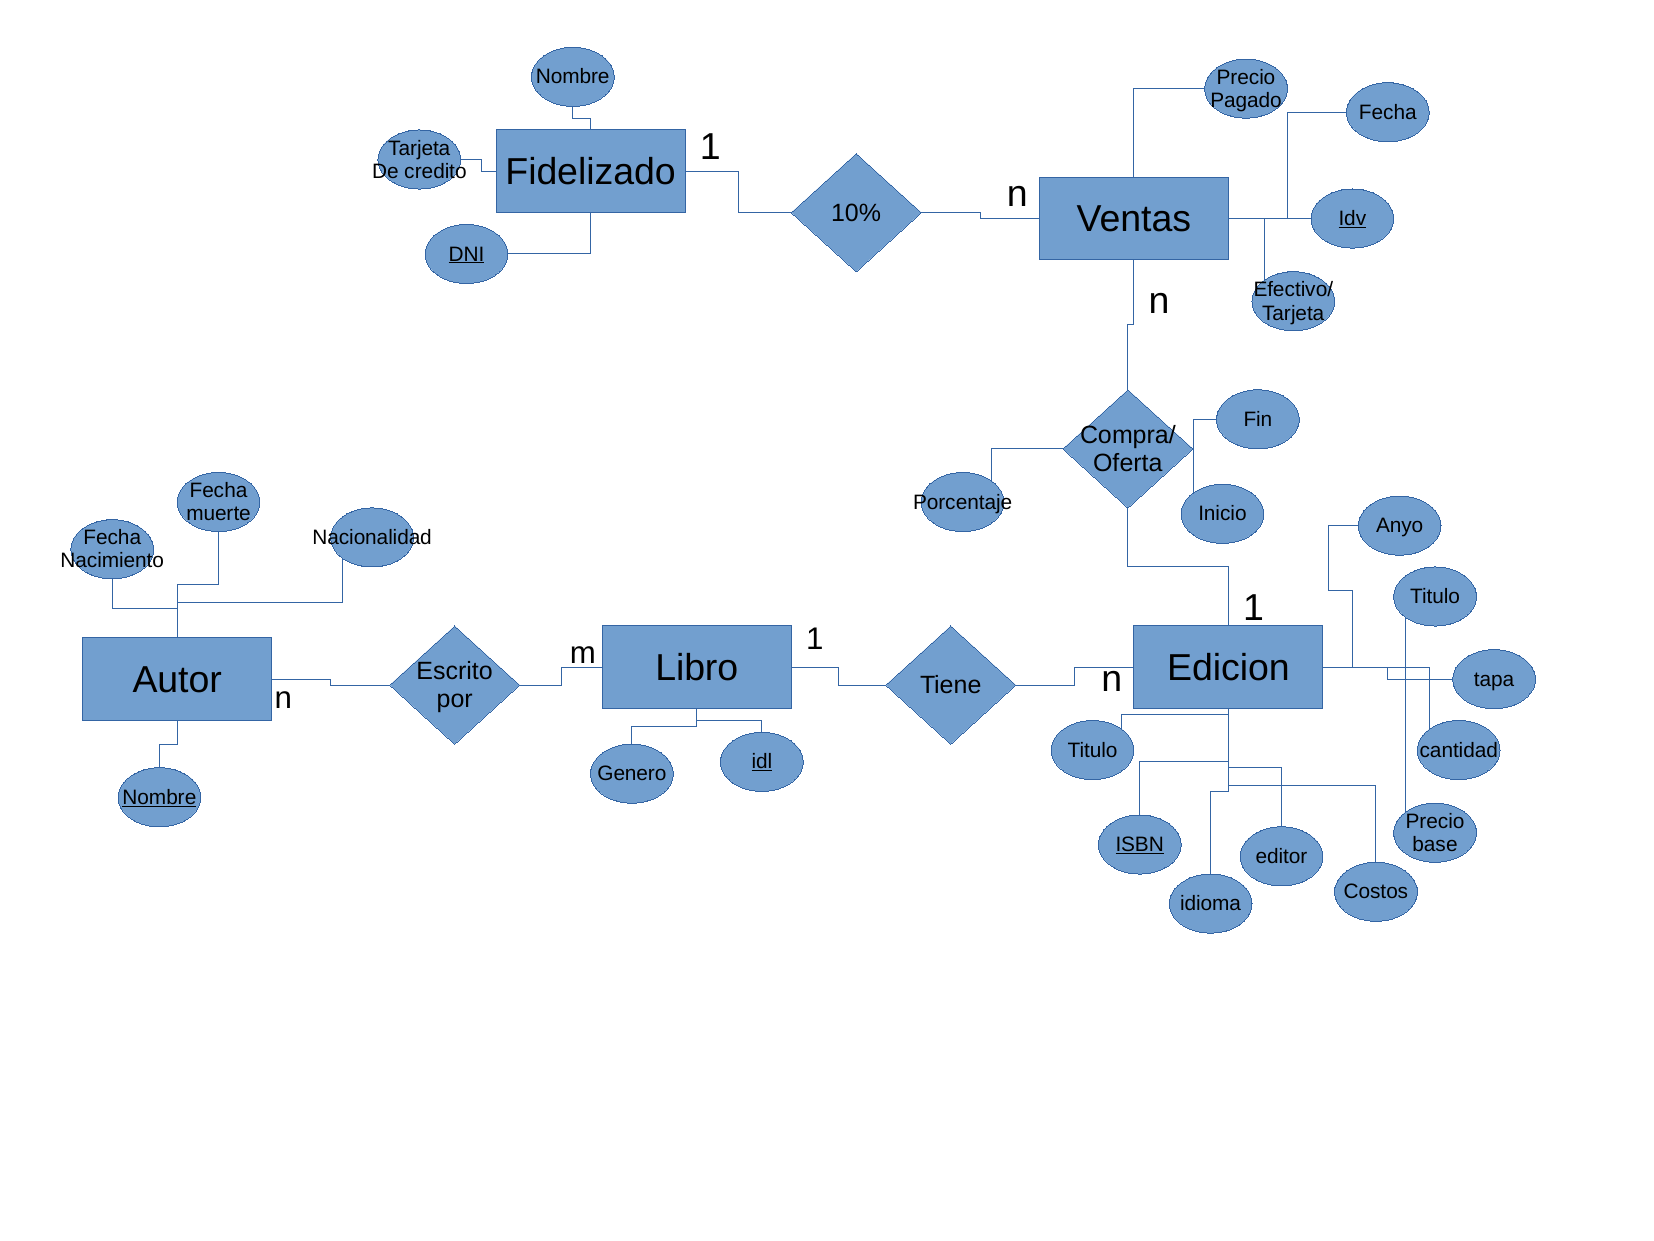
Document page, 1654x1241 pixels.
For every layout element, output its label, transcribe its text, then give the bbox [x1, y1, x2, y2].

text_box editor [1240, 826, 1323, 886]
text_box Nombre [118, 767, 201, 827]
text_box Fecha muerte [177, 472, 260, 532]
text_box n [1086, 649, 1134, 707]
text_box Fidelizado [496, 129, 686, 213]
text_box Inicio [1181, 484, 1264, 544]
text_box ISBN [1098, 814, 1182, 875]
text_box Edicion [1133, 625, 1323, 709]
text_box Titulo [1393, 566, 1477, 627]
text_box idl [720, 732, 804, 792]
text_box n [1133, 271, 1193, 329]
text_box Nacionalidad [331, 507, 414, 567]
text_box Libro [602, 625, 792, 709]
text_box Fecha Nacimiento [70, 519, 154, 579]
text_box Titulo [1051, 720, 1134, 780]
text_box Porcentaje [921, 472, 1004, 532]
text_box n [259, 673, 308, 731]
text_box Anyo [1358, 496, 1442, 556]
text_box 1 [791, 614, 839, 664]
text_box Precio Pagado [1204, 59, 1288, 119]
text_box Idv [1311, 188, 1394, 249]
text_box DNI [425, 224, 508, 284]
text_box idioma [1169, 874, 1253, 934]
text_box 10% [791, 153, 921, 272]
text_box Autor [82, 637, 272, 721]
text_box n [992, 165, 1028, 223]
text_box Costos [1334, 862, 1418, 922]
text_box Genero [590, 744, 674, 804]
text_box 1 [685, 118, 733, 175]
text_box cantidad [1417, 720, 1501, 780]
text_box Tarjeta De credito [377, 129, 461, 190]
text_box Fecha [1346, 82, 1430, 142]
text_box Precio base [1393, 803, 1477, 863]
text_box m [555, 628, 603, 686]
text_box Escrito por [389, 625, 520, 745]
text_box Efectivo/ Tarjeta [1251, 271, 1335, 331]
text_box tapa [1452, 649, 1536, 709]
text_box Ventas [1039, 177, 1229, 260]
text_box 1 [1228, 578, 1276, 636]
text_box Nombre [531, 47, 615, 107]
text_box Fin [1216, 389, 1300, 449]
text_box Tiene [885, 625, 1016, 745]
text_box Compra/ Oferta [1063, 389, 1193, 508]
